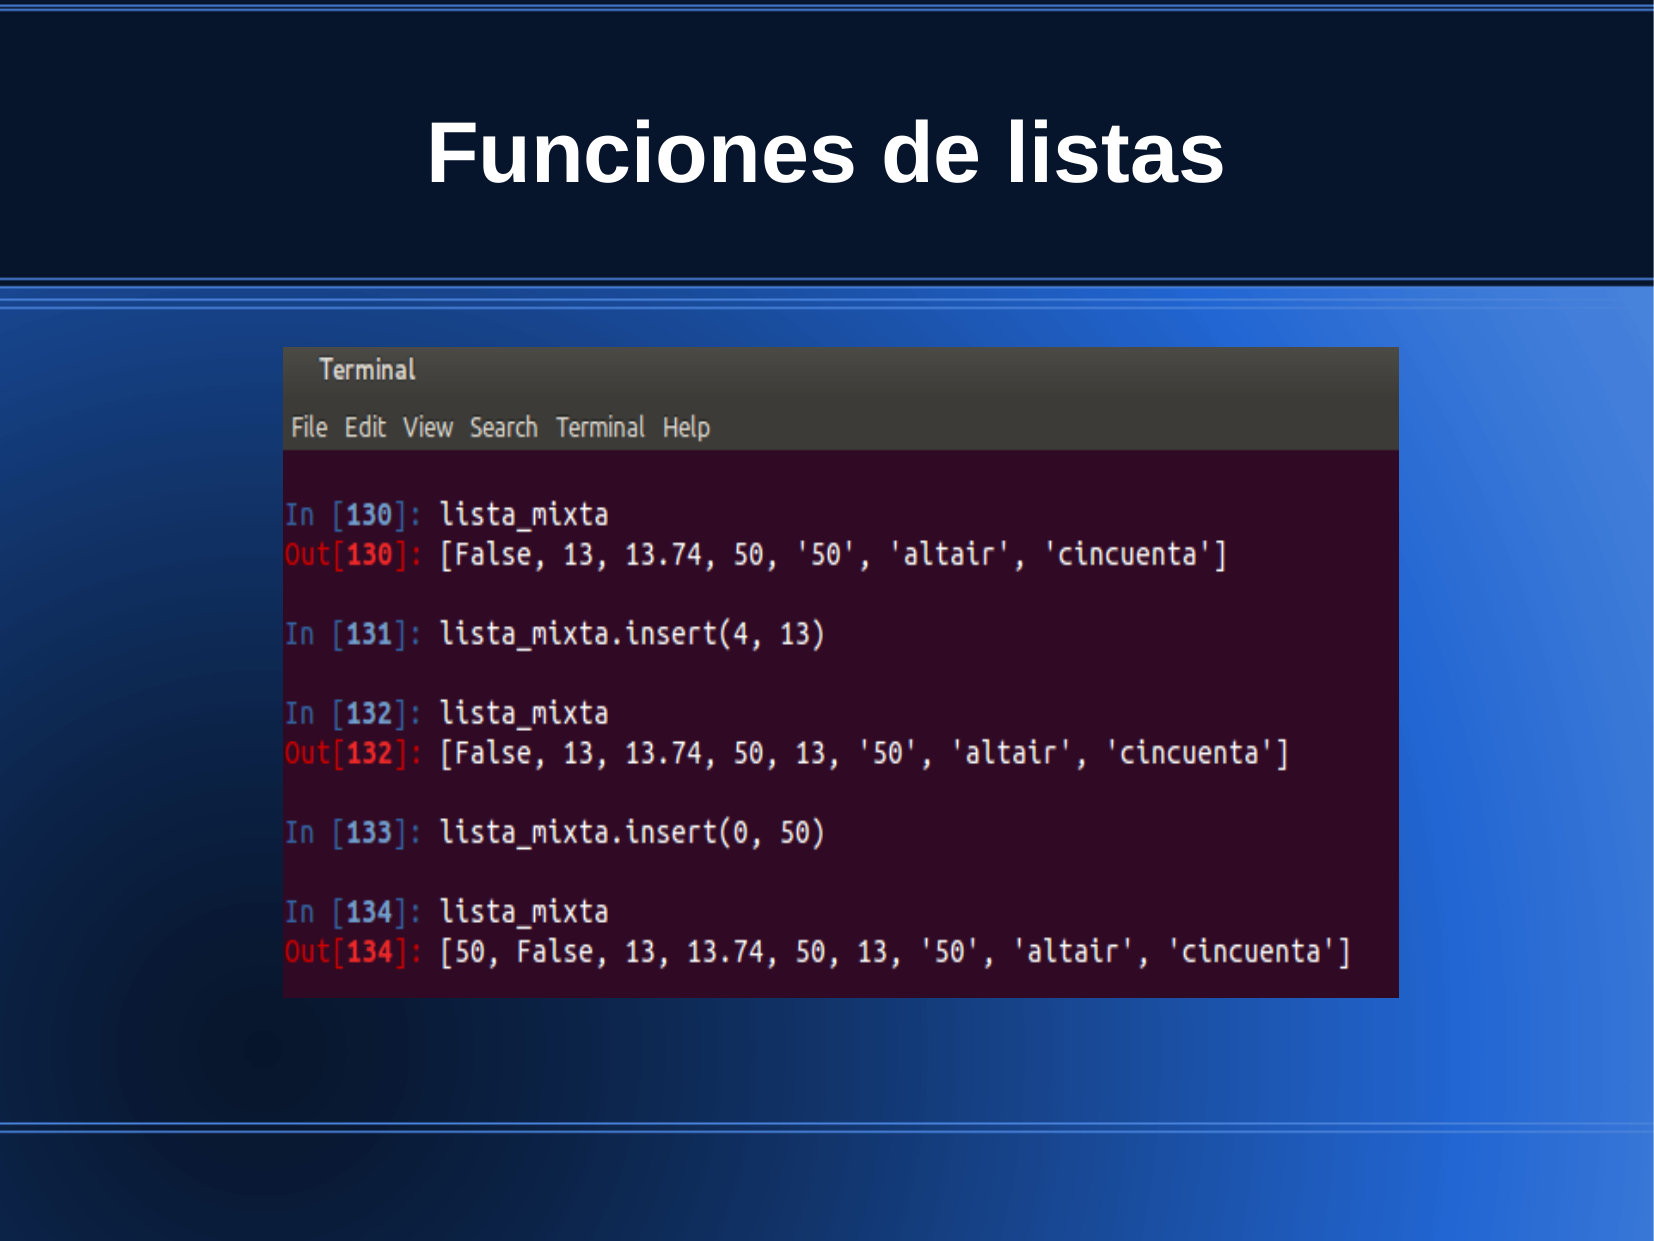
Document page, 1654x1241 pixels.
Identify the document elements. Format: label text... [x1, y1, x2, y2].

title Funciones de listas [82, 49, 1571, 257]
picture [0, 0, 1654, 1241]
